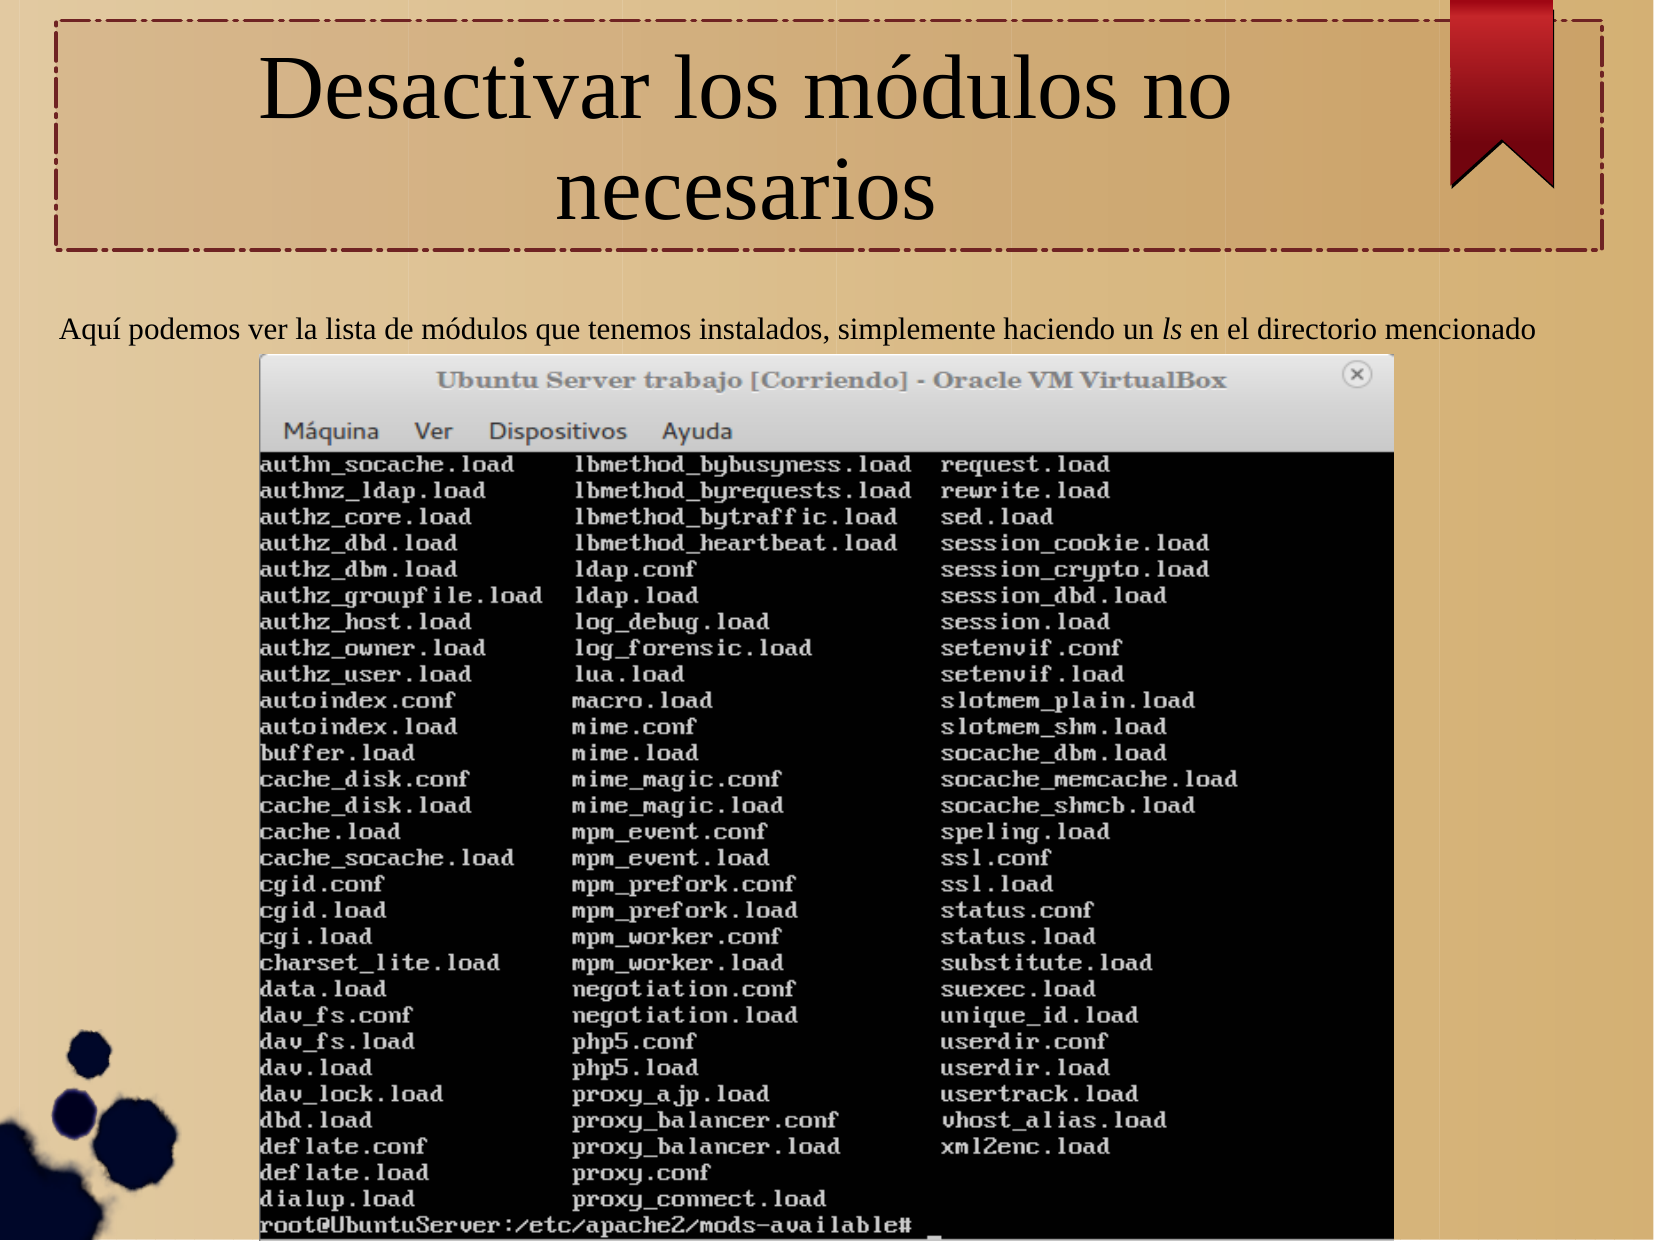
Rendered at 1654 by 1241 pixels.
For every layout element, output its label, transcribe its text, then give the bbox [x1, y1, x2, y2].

list Aquí podemos ver la lista de módulos que tenemos instalados, simplemente haciendo un ls en el directorio mencionado [59, 259, 1548, 367]
title Desactivar los módulos no necesarios [82, 35, 1412, 240]
picture [259, 354, 1394, 1241]
